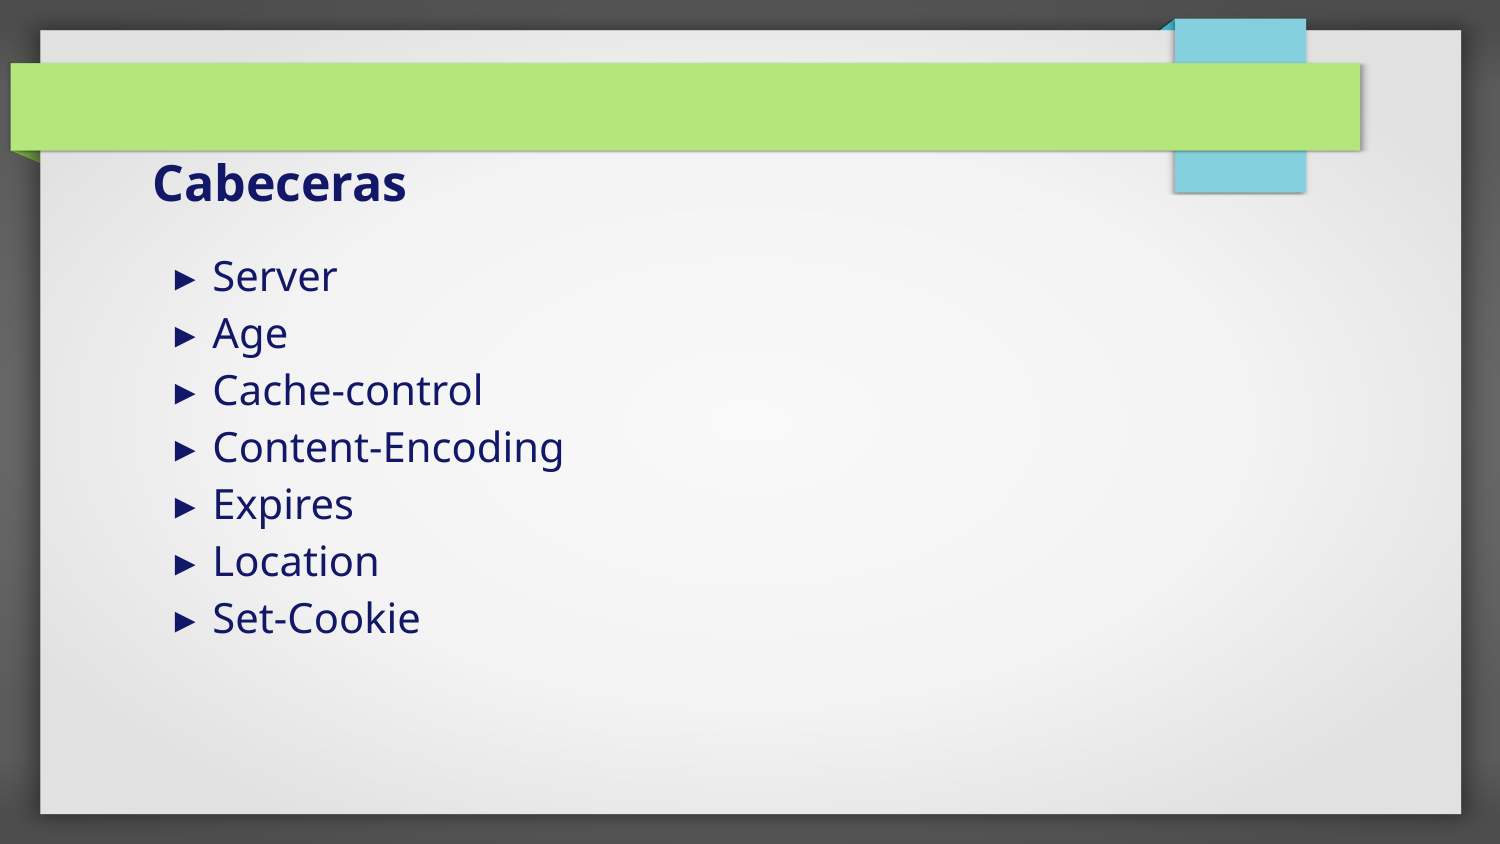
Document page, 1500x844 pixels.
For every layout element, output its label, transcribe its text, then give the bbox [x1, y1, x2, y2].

picture [0, 0, 1500, 844]
title Cabeceras [137, 146, 1011, 227]
list Server Age Cache-control Content-Encoding Expires Location Set-Cookie [137, 246, 1011, 781]
